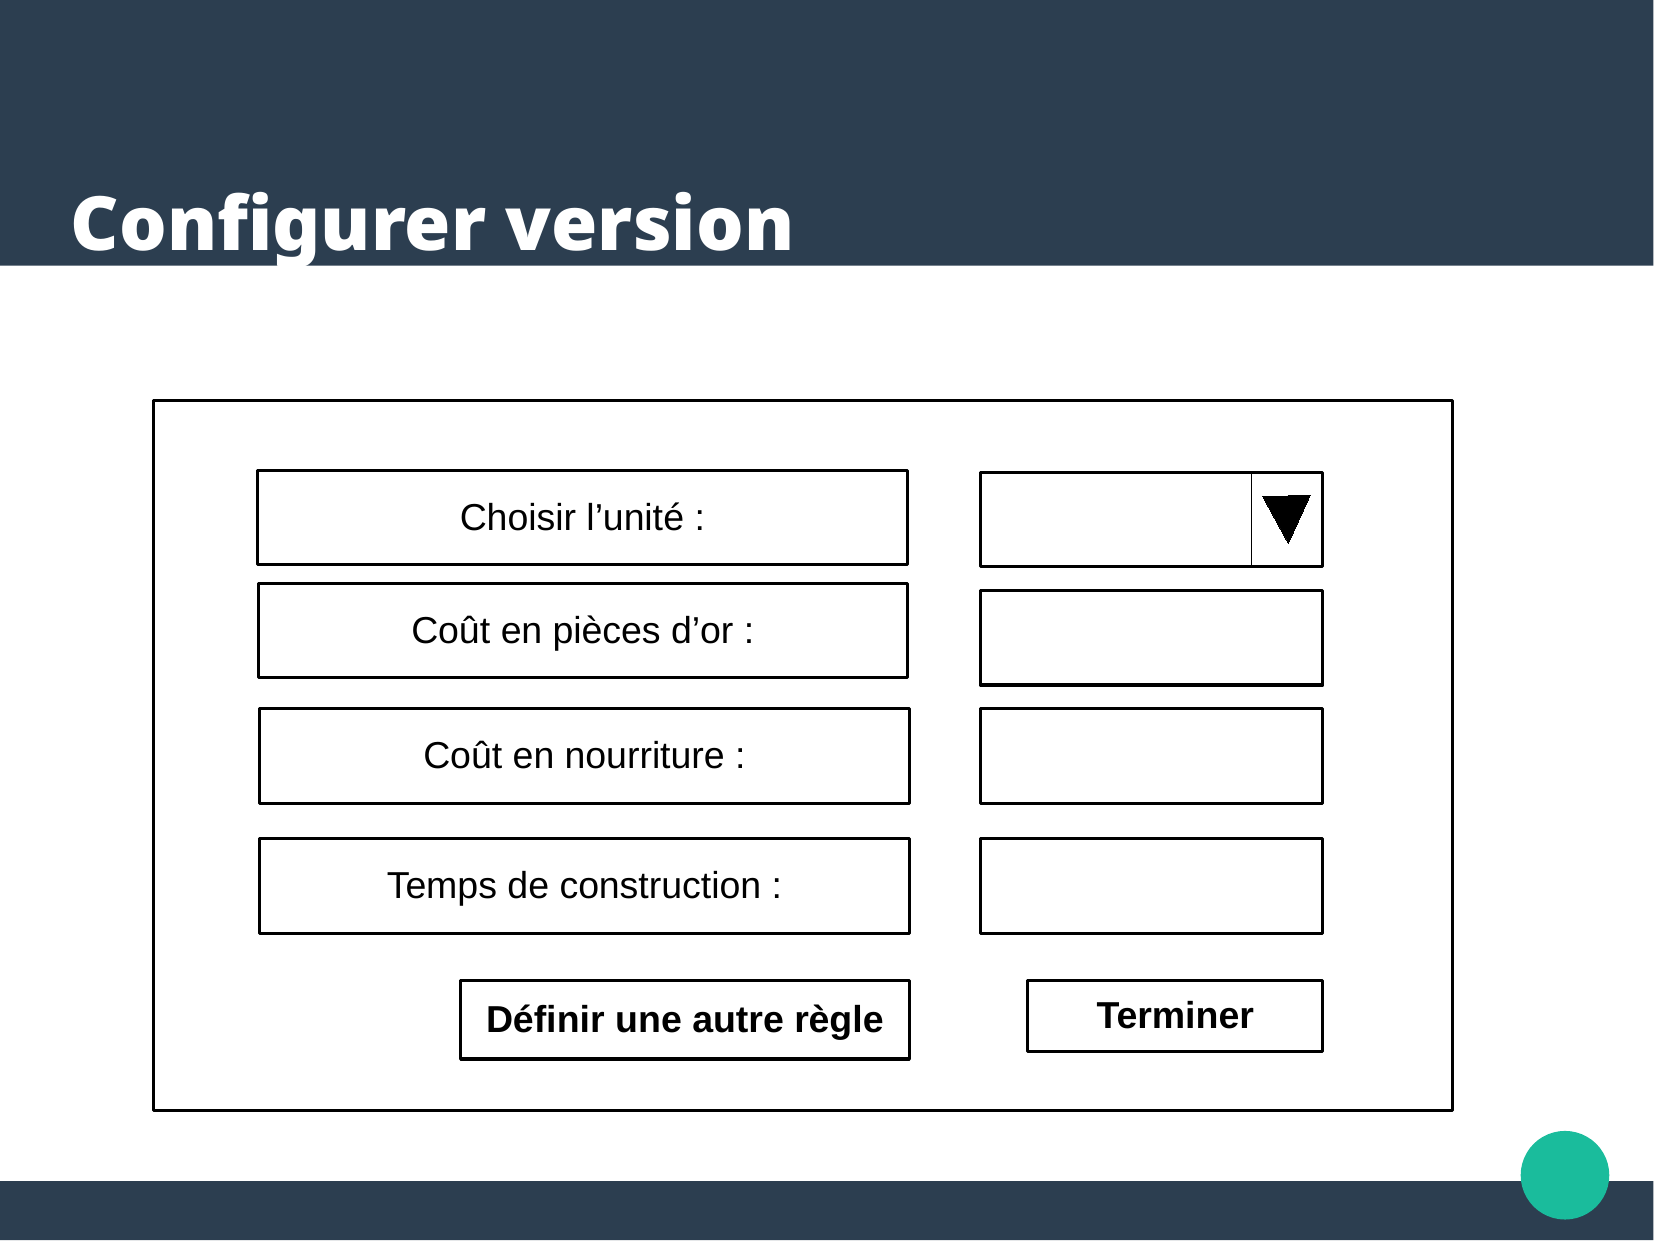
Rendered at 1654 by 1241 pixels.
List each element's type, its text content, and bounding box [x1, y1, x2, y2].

text_box Choisir l’unité : [257, 470, 908, 565]
text_box [153, 400, 1453, 1111]
text_box Coût en pièces d’or : [258, 583, 908, 678]
text_box Coût en nourriture : [259, 708, 910, 804]
title Configurer version [70, 118, 1559, 326]
text_box Temps de construction : [259, 838, 910, 934]
text_box Définir une autre règle [460, 980, 910, 1059]
text_box Terminer [1027, 980, 1323, 1052]
